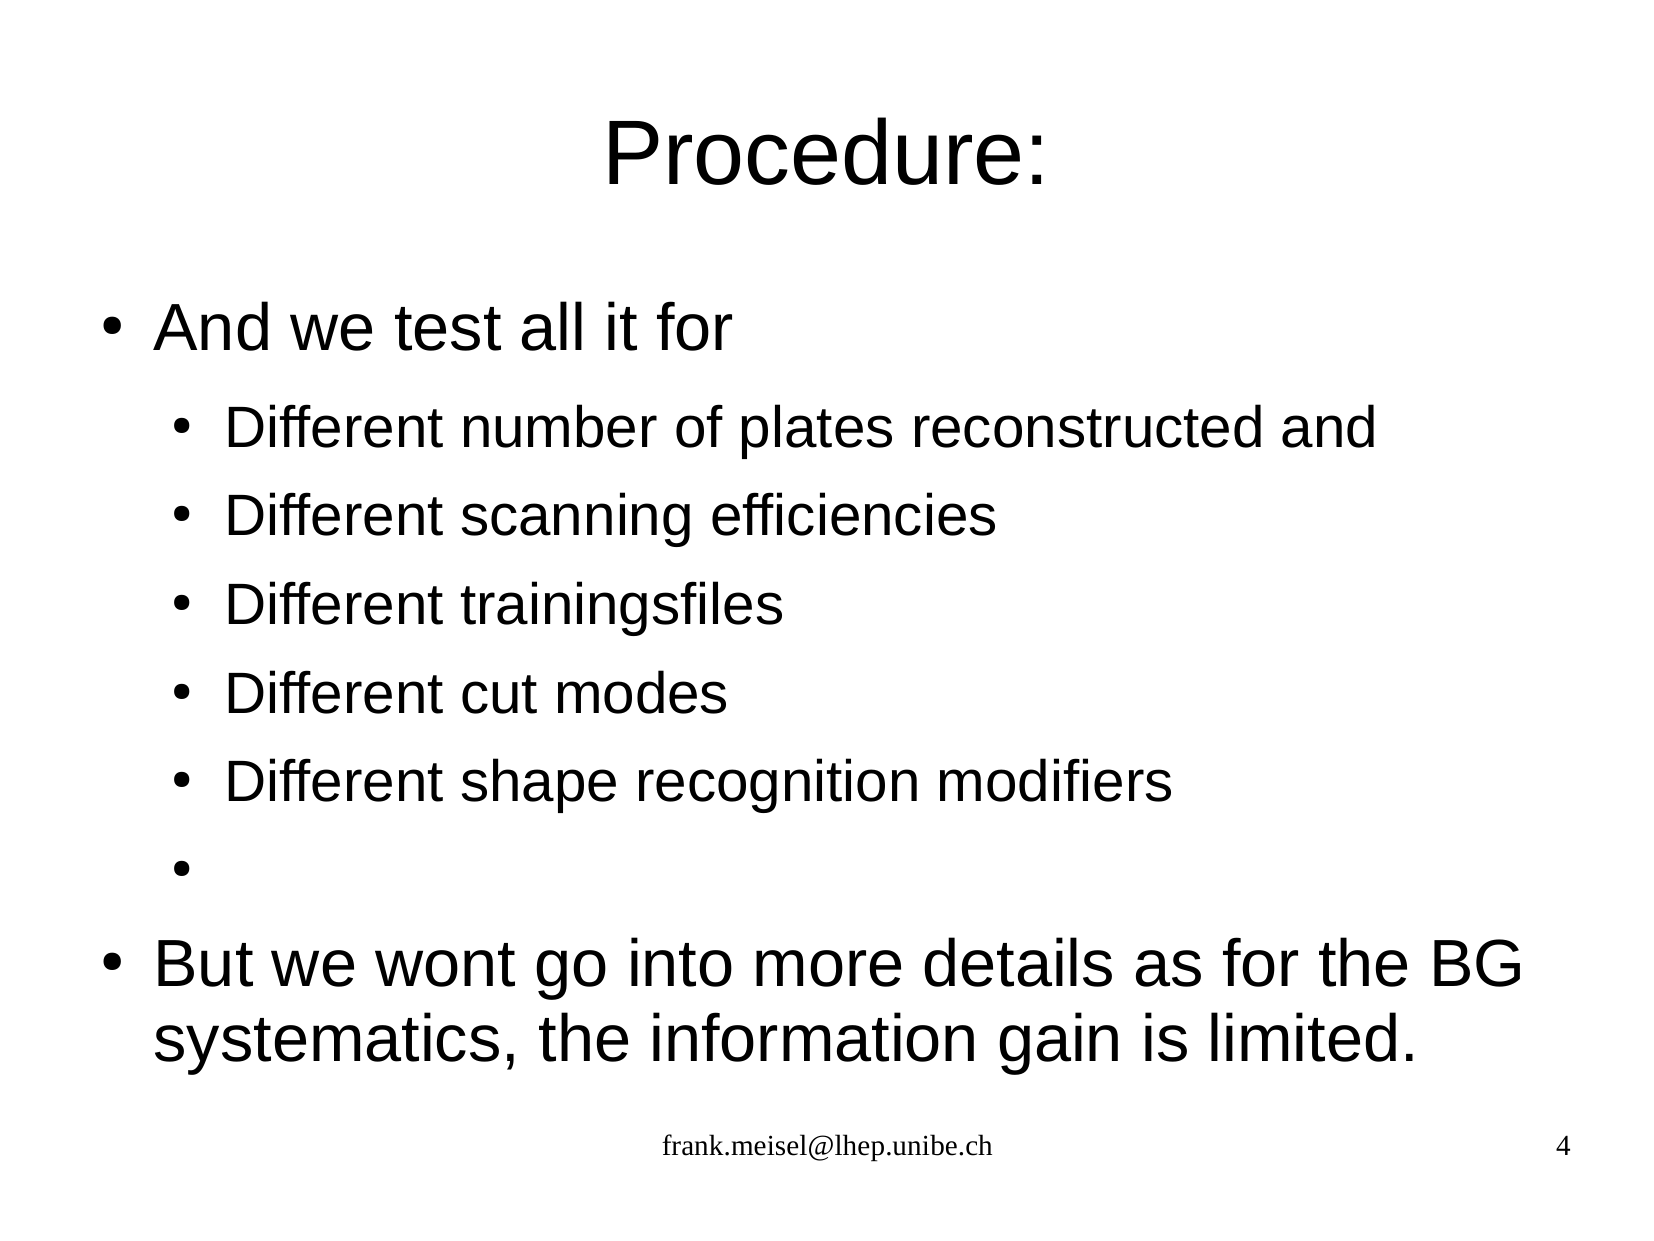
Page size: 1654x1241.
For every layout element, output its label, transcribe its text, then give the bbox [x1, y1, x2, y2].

title Procedure: [82, 49, 1571, 257]
list And we test all it for Different number of plates reconstructed and Different scanning efficiencies Different trainingsfiles Different cut modes Different shape recognition modifiers But we wont go into more details as for the BG systematics, the information gain is limited. [82, 290, 1571, 1109]
